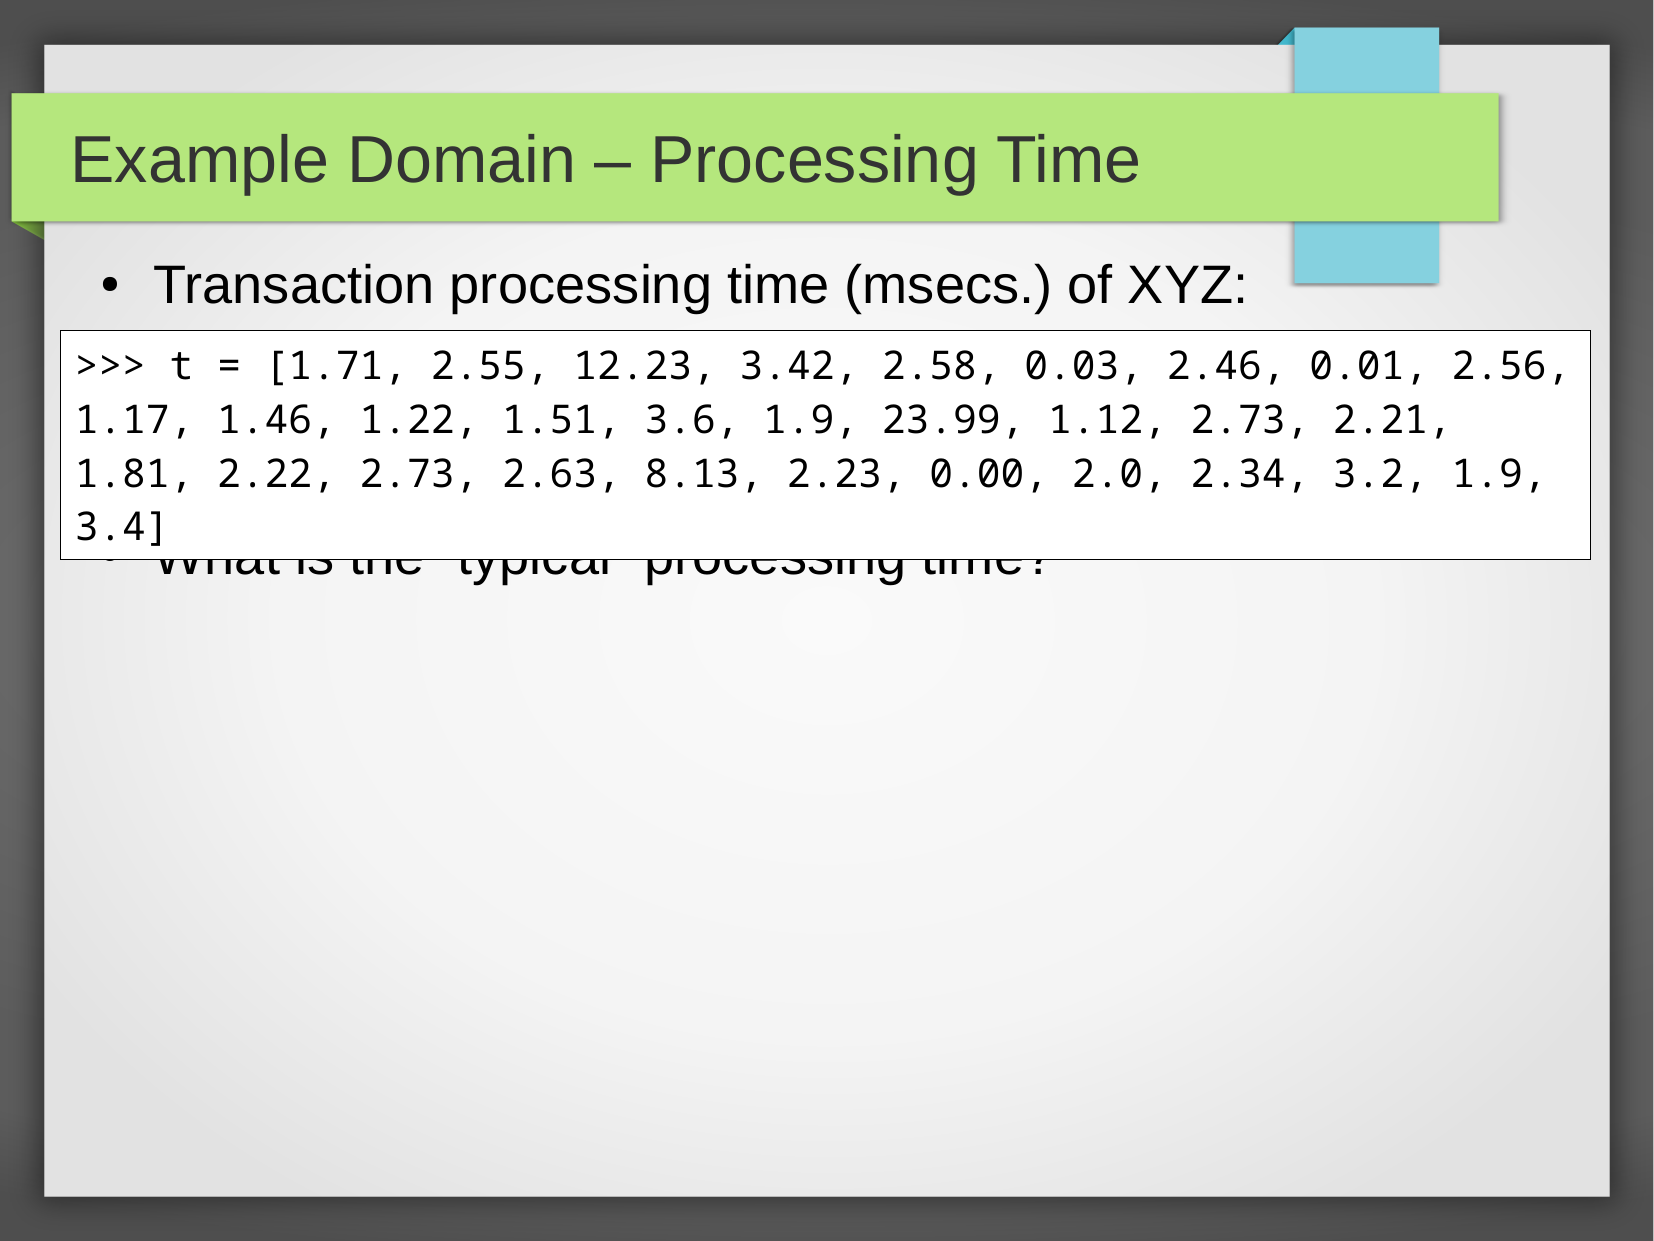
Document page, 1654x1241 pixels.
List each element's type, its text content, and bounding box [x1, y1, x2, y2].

picture [0, 0, 1654, 1241]
title Example Domain – Processing Time [70, 106, 1229, 213]
text_box >>> t = [1.71, 2.55, 12.23, 3.42, 2.58, 0.03, 2.46, 0.01, 2.56, 1.17, 1.46, 1.22, 1.51, 3.6, 1.9, 23.99, 1.12, 2.73, 2.21, 1.81, 2.22, 2.73, 2.63, 8.13, 2.23, 0.00, 2.0, 2.34, 3.2, 1.9, 3.4] [60, 330, 1591, 511]
list Transaction processing time (msecs.) of XYZ: What is the “typical” processing time? [82, 560, 1538, 1063]
list Transaction processing time (msecs.) of XYZ: What is the “typical” processing time? [82, 255, 1538, 330]
